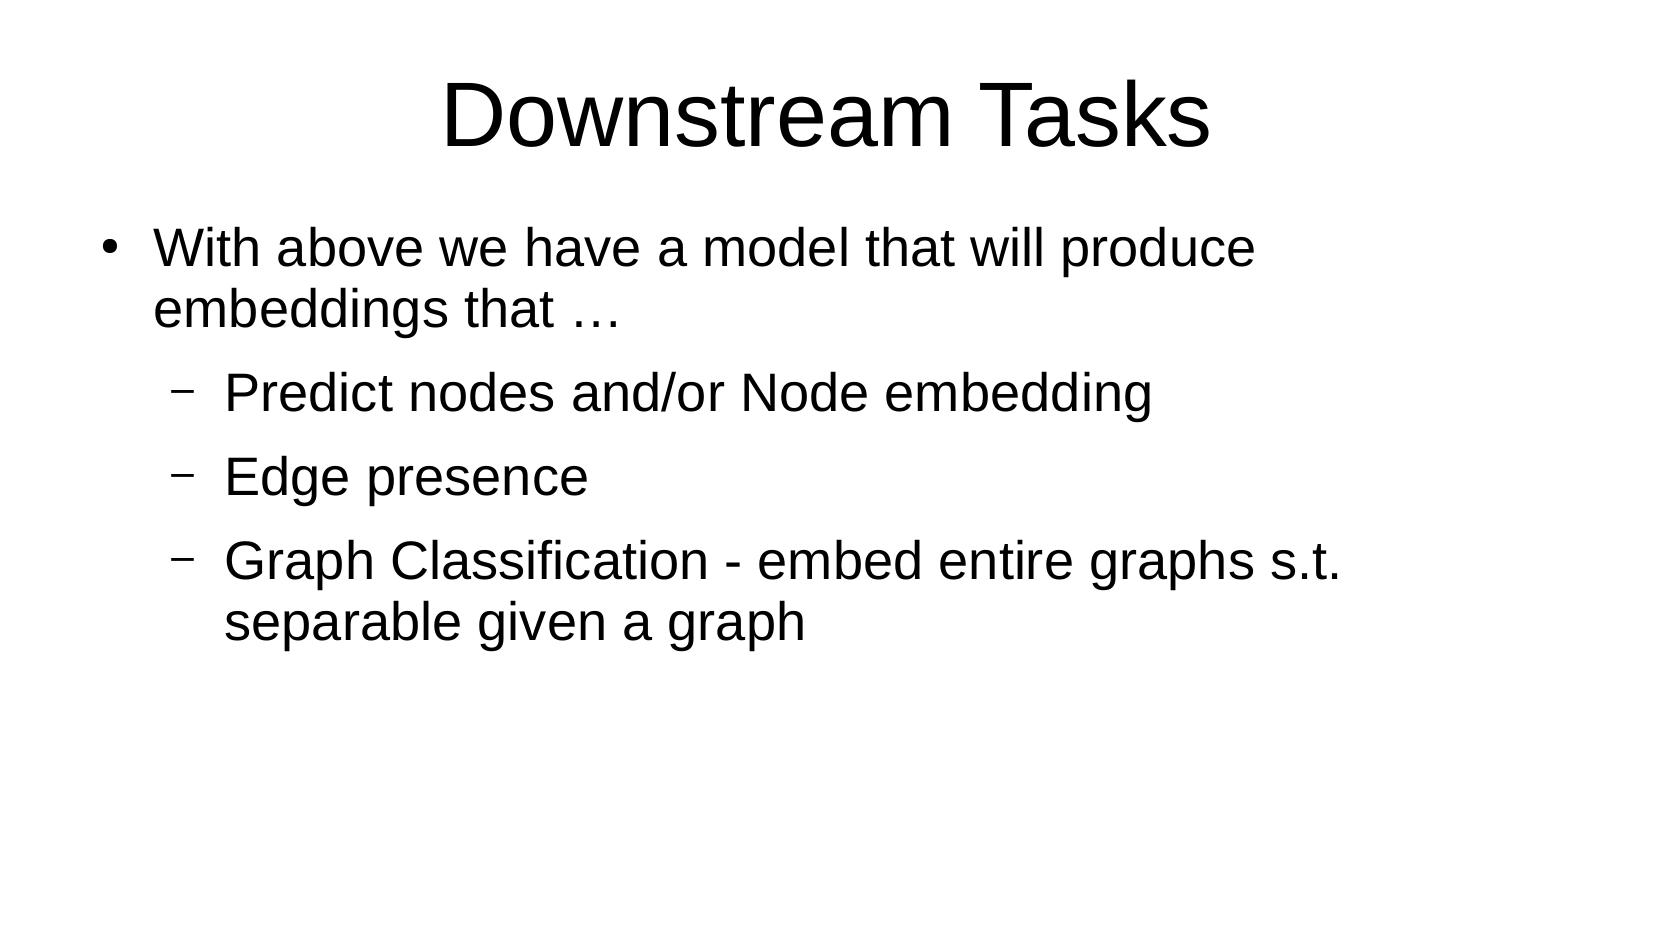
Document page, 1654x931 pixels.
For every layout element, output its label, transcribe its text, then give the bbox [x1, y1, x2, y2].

list With above we have a model that will produce embeddings that … Predict nodes and/or Node embedding Edge presence Graph Classification - embed entire graphs s.t. separable given a graph [82, 217, 1426, 863]
title Downstream Tasks [82, 37, 1571, 193]
